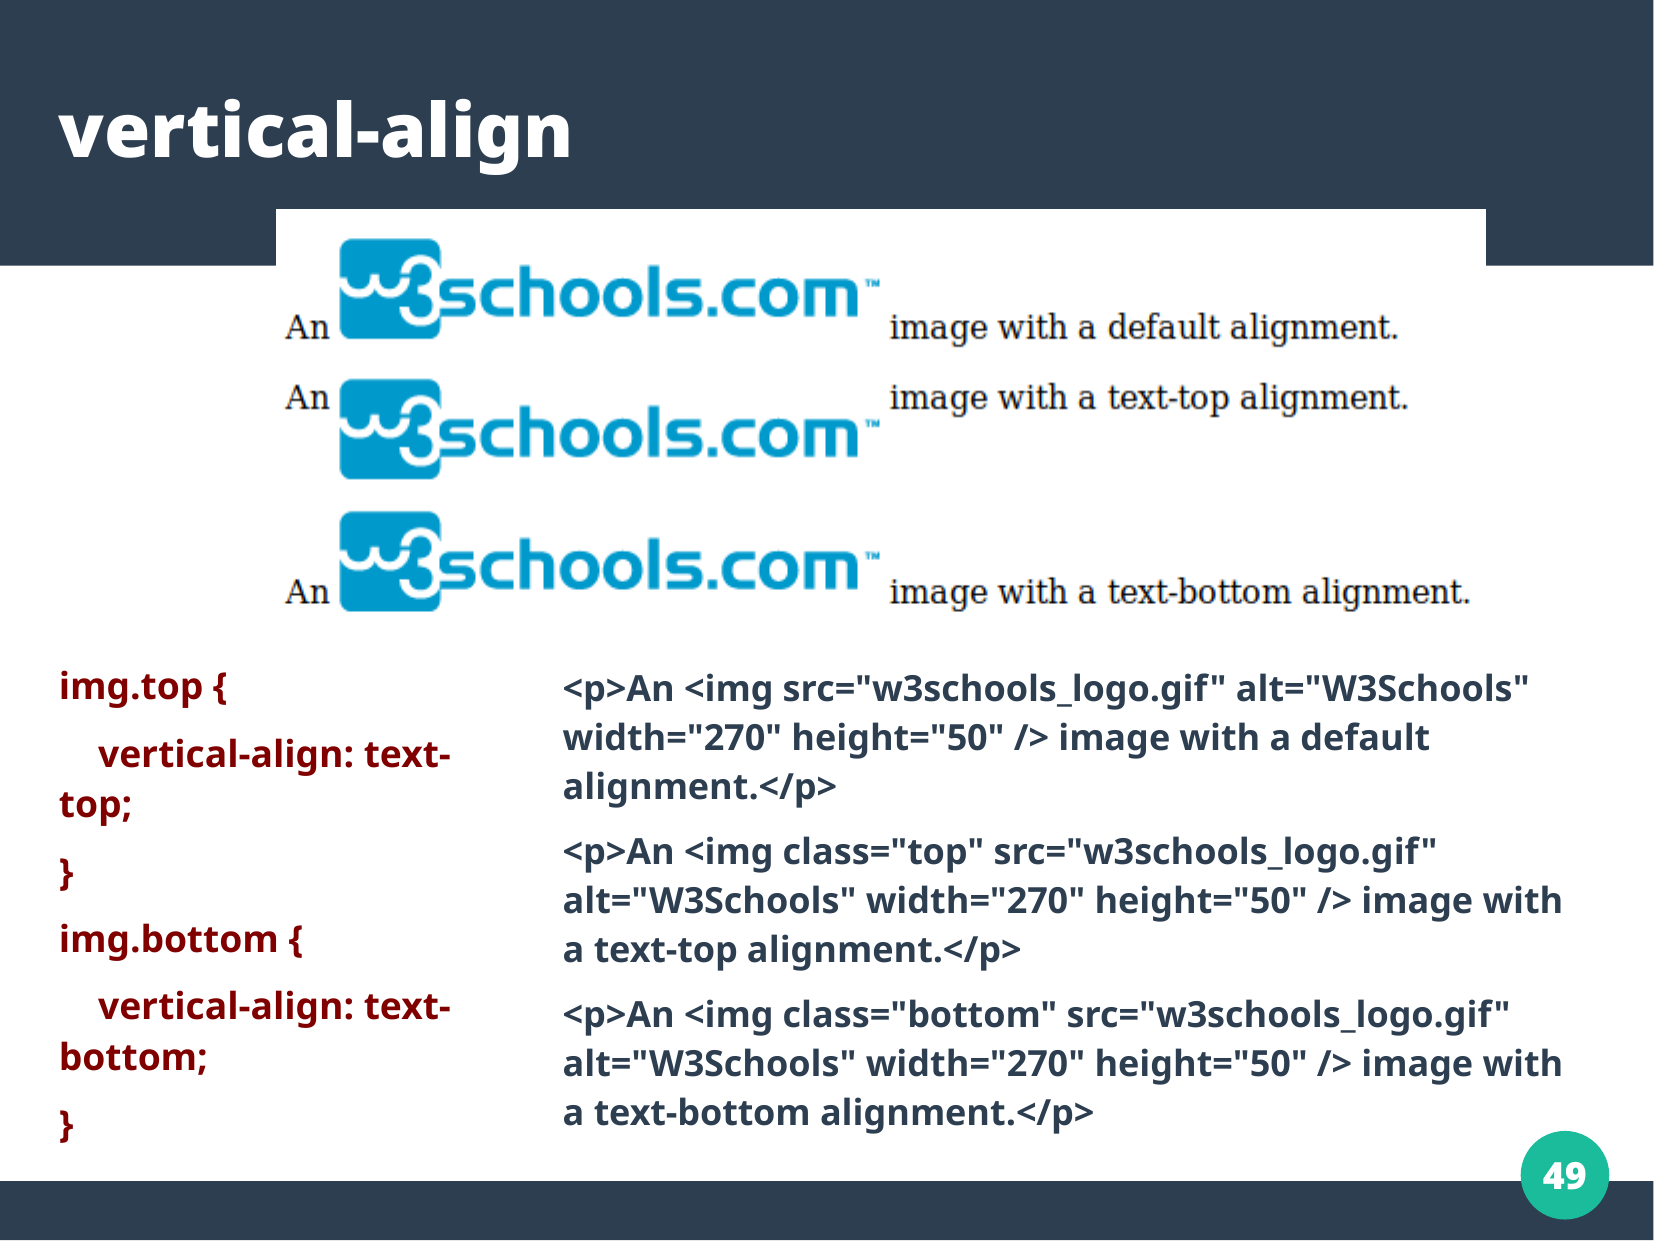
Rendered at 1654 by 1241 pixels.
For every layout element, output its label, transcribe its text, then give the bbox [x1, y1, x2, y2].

list <p>An <img src="w3schools_logo.gif" alt="W3Schools" width="270" height="50" /> image with a default alignment.</p> <p>An <img class="top" src="w3schools_logo.gif" alt="W3Schools" width="270" height="50" /> image with a text-top alignment.</p> <p>An <img class="bottom" src="w3schools_logo.gif" alt="W3Schools" width="270" height="50" /> image with a text-bottom alignment.</p> [562, 662, 1573, 1151]
title vertical-align [59, 49, 1595, 207]
list img.top { vertical-align: text-top; } img.bottom { vertical-align: text-bottom; } [59, 660, 512, 1151]
picture [276, 209, 1486, 634]
